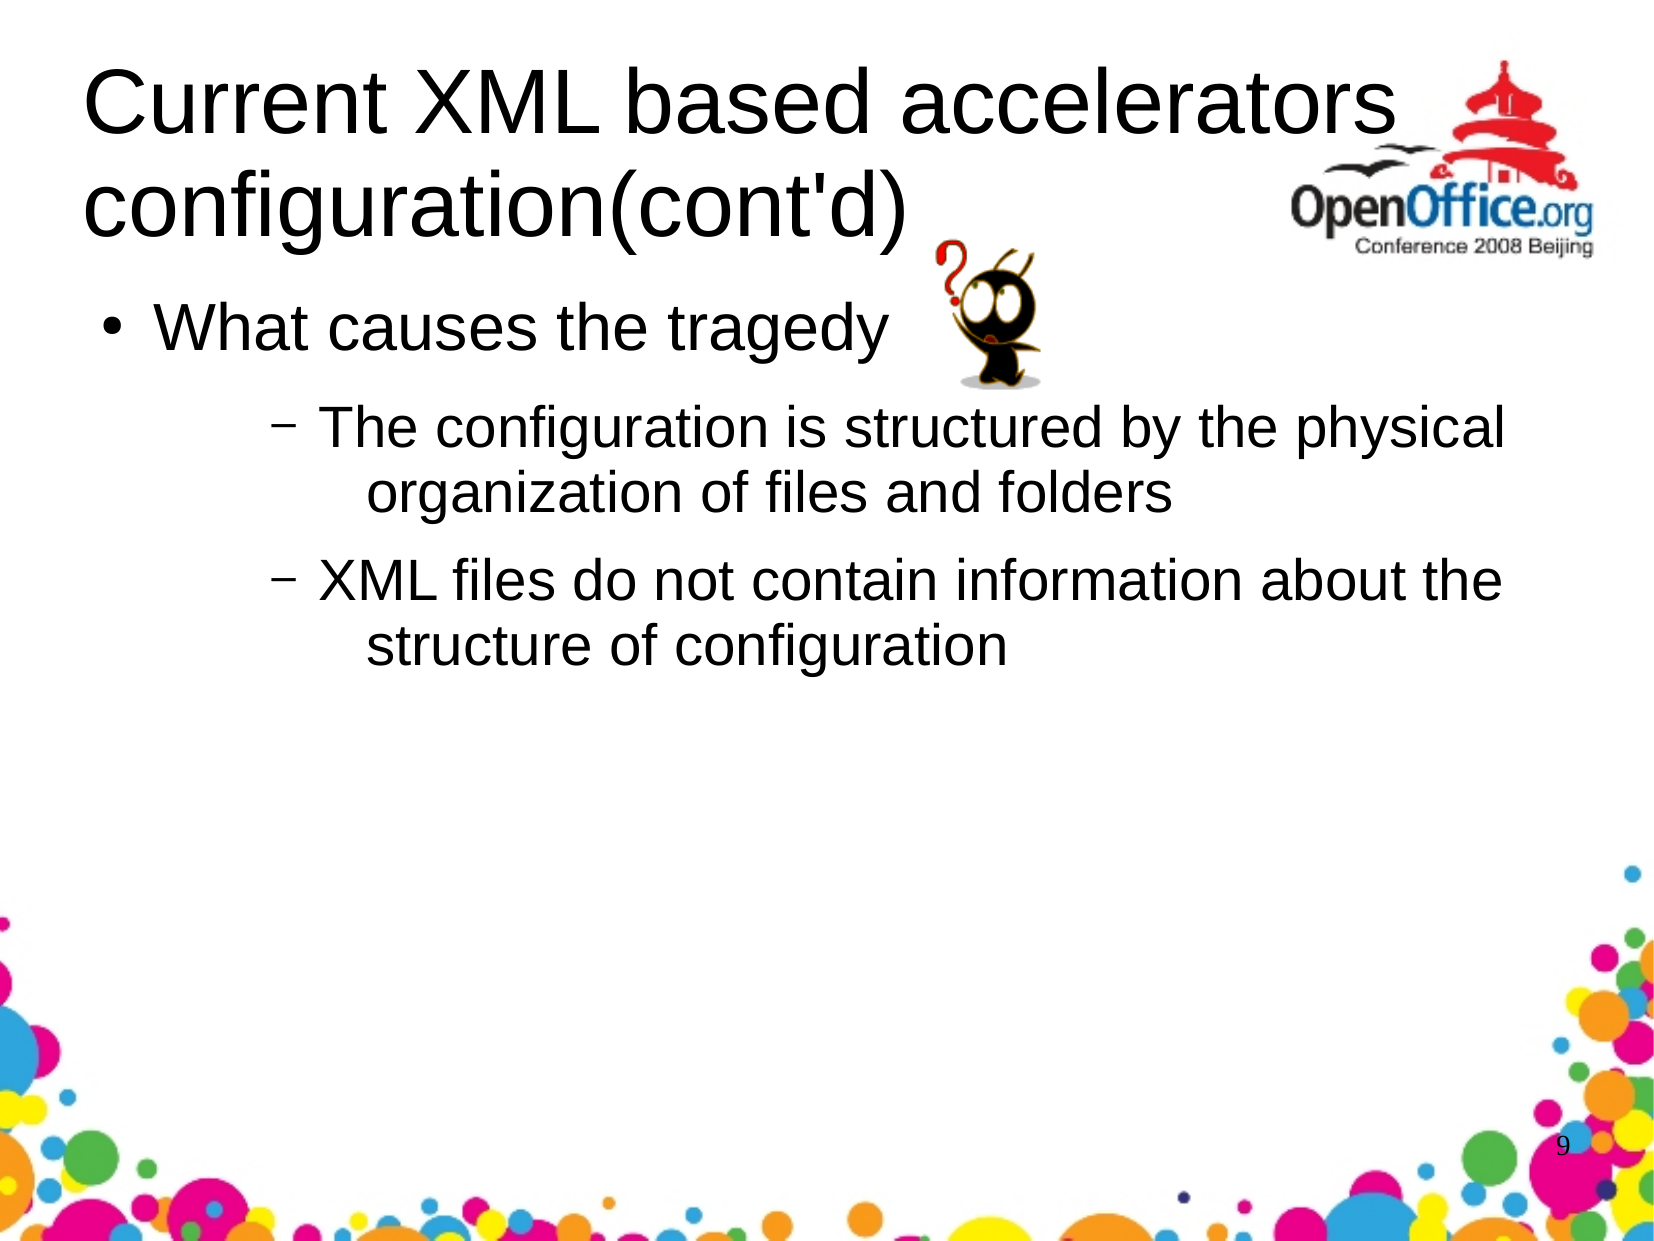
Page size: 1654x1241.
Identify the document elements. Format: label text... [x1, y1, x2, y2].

picture [0, 0, 1654, 1241]
title Current XML based accelerators configuration(cont'd) [82, 49, 1571, 257]
list What causes the tragedy The configuration is structured by the physical organization of files and folders XML files do not contain information about the structure of configuration [82, 290, 1571, 1109]
